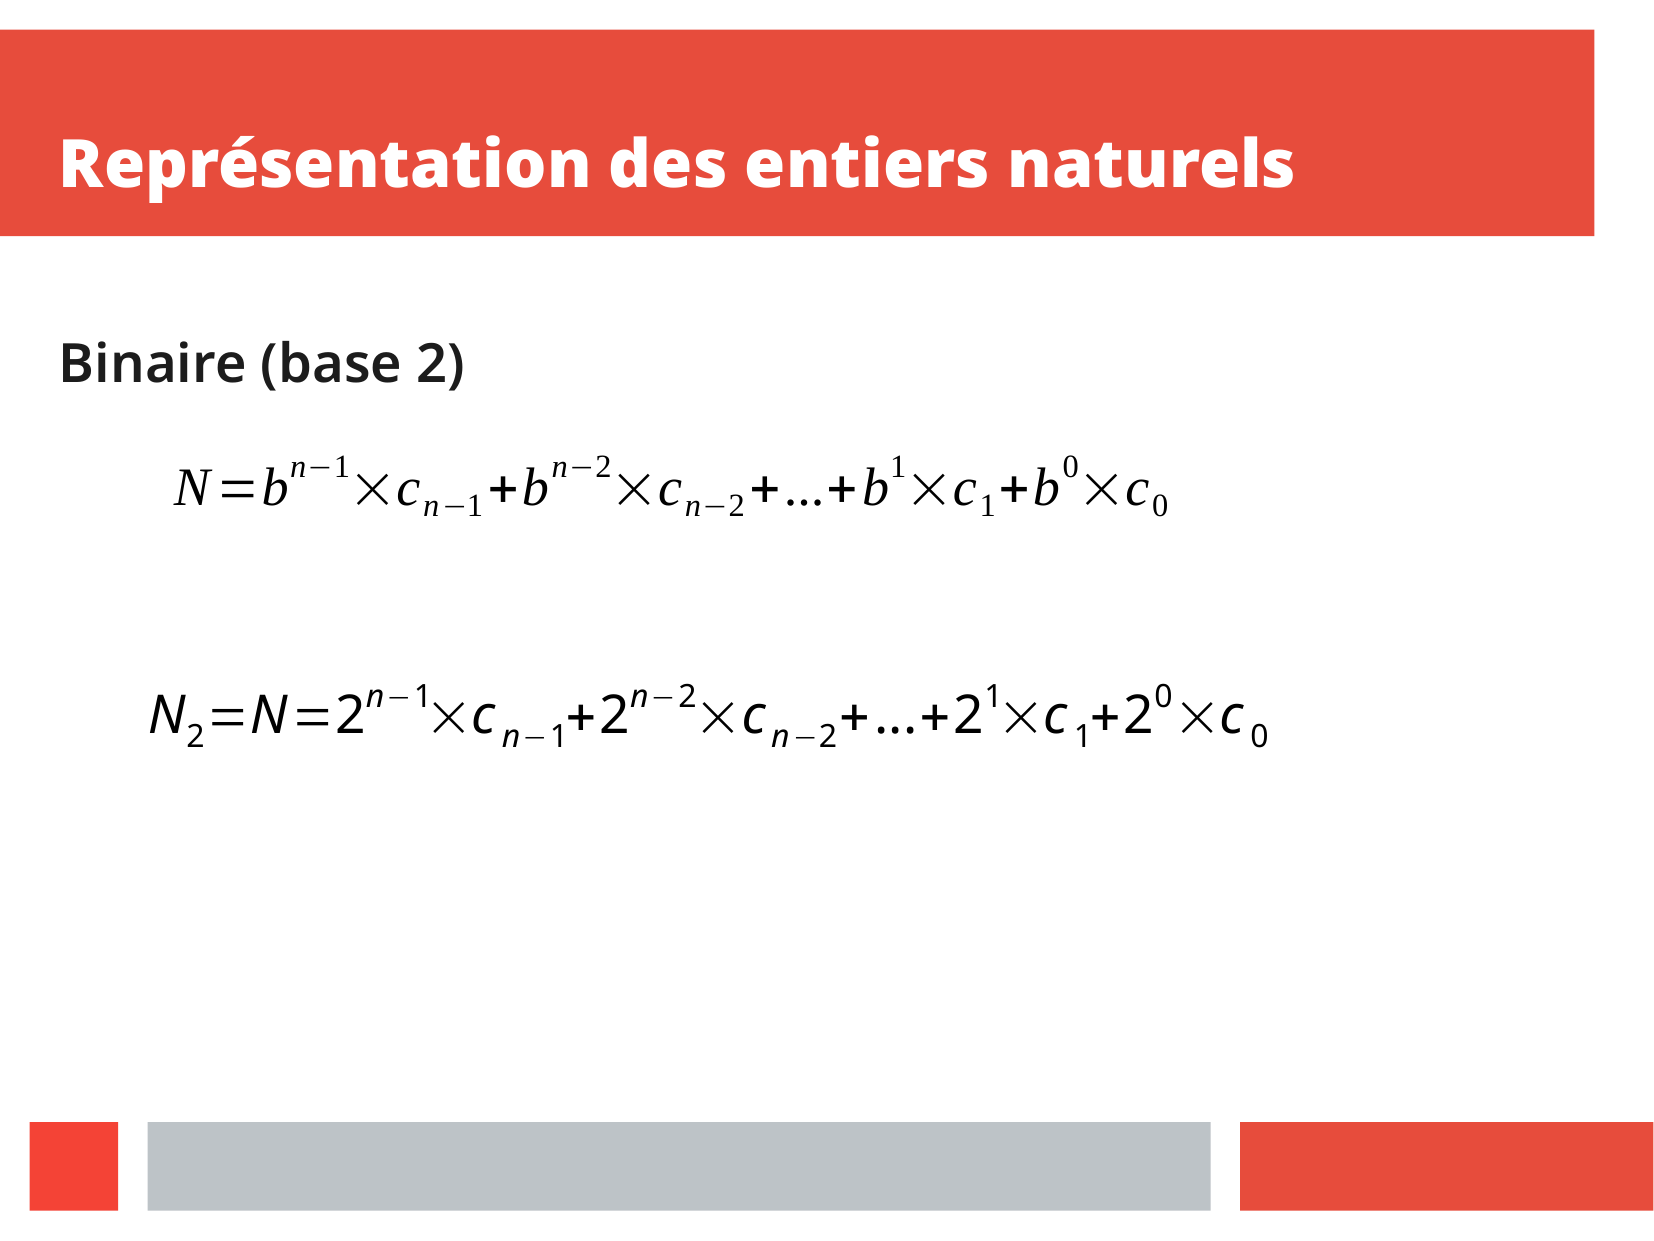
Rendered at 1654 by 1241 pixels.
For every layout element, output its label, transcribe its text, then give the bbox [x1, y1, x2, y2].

title Représentation des entiers naturels [59, 59, 1595, 207]
chart [141, 677, 1276, 756]
chart [164, 448, 1175, 524]
list Binaire (base 2) [59, 324, 1565, 1093]
